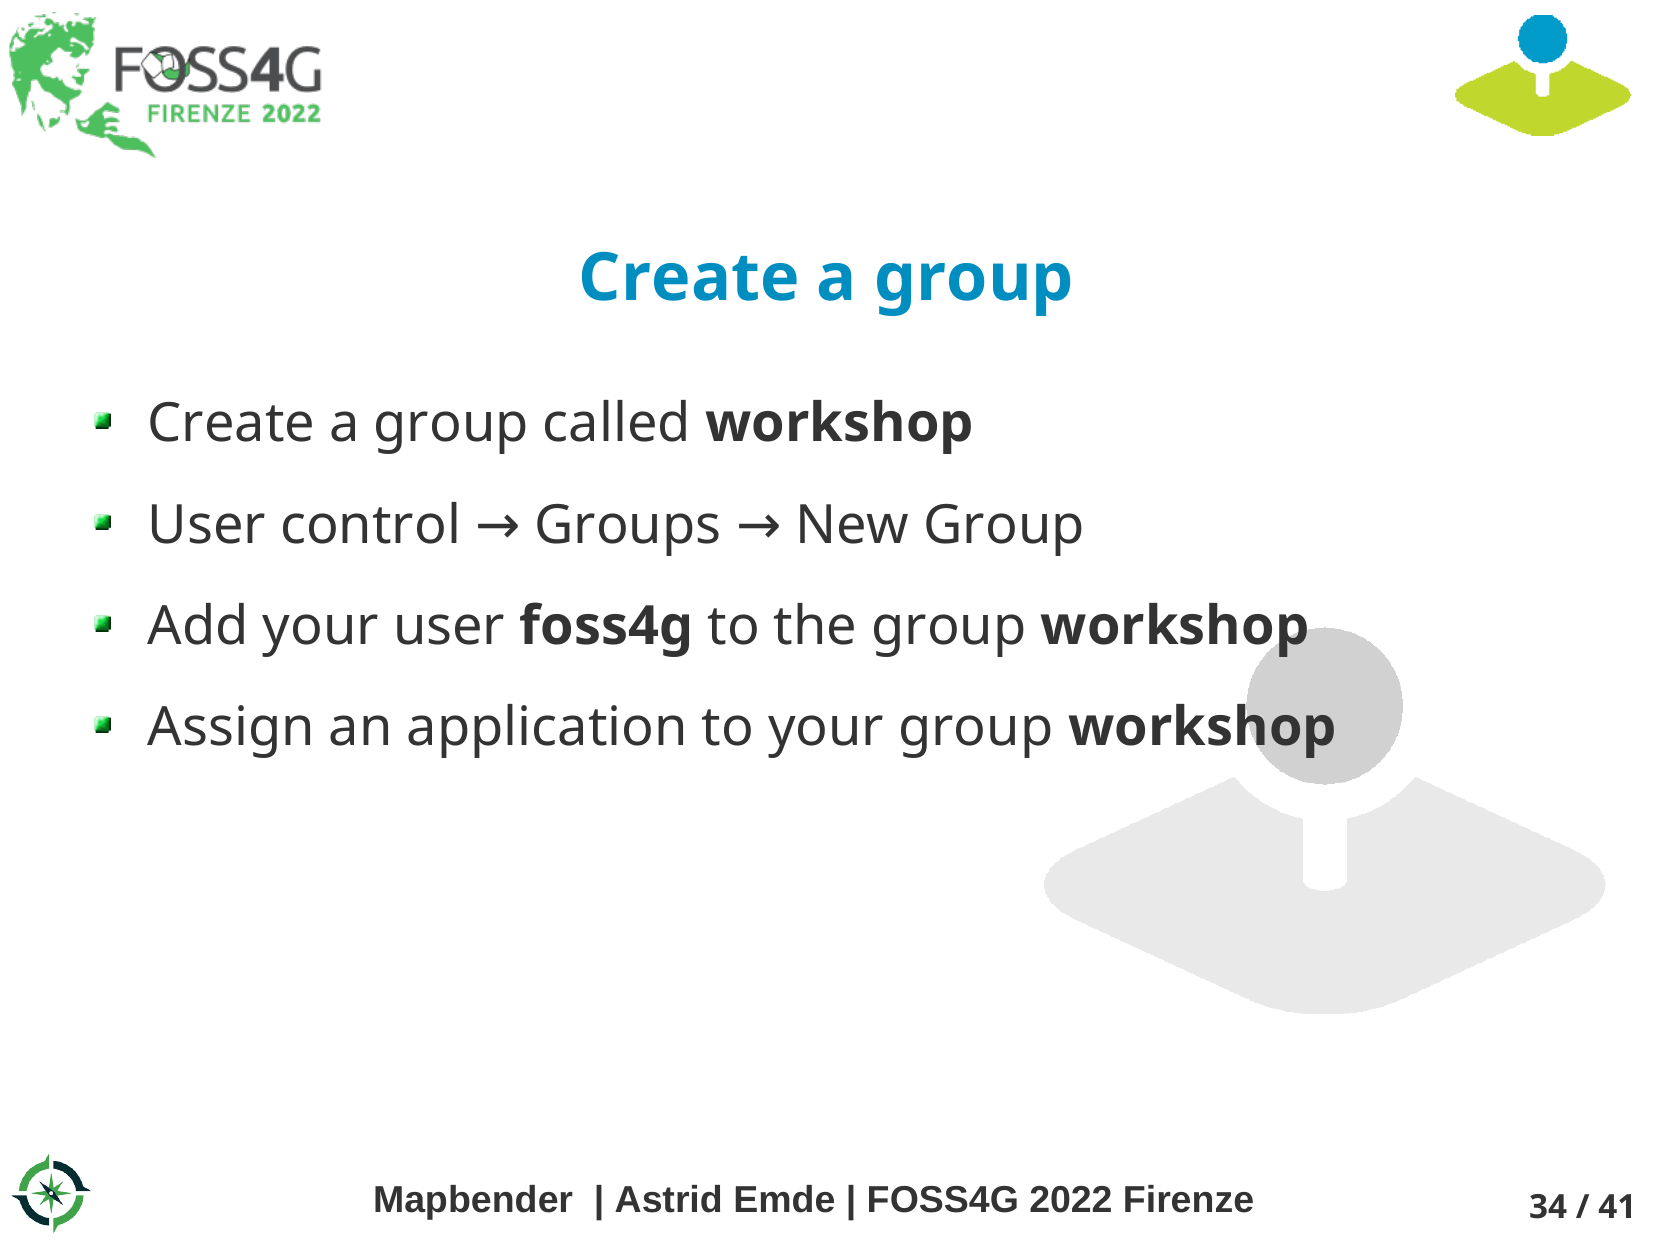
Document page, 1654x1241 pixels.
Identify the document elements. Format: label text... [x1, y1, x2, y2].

title Create a group [82, 200, 1571, 349]
list Create a group called workshop User control → Groups → New Group Add your user foss4g to the group workshop Assign an application to your group workshop [76, 383, 1565, 1203]
picture [0, 12, 376, 158]
picture [10, 1152, 92, 1234]
picture [1455, 15, 1633, 136]
